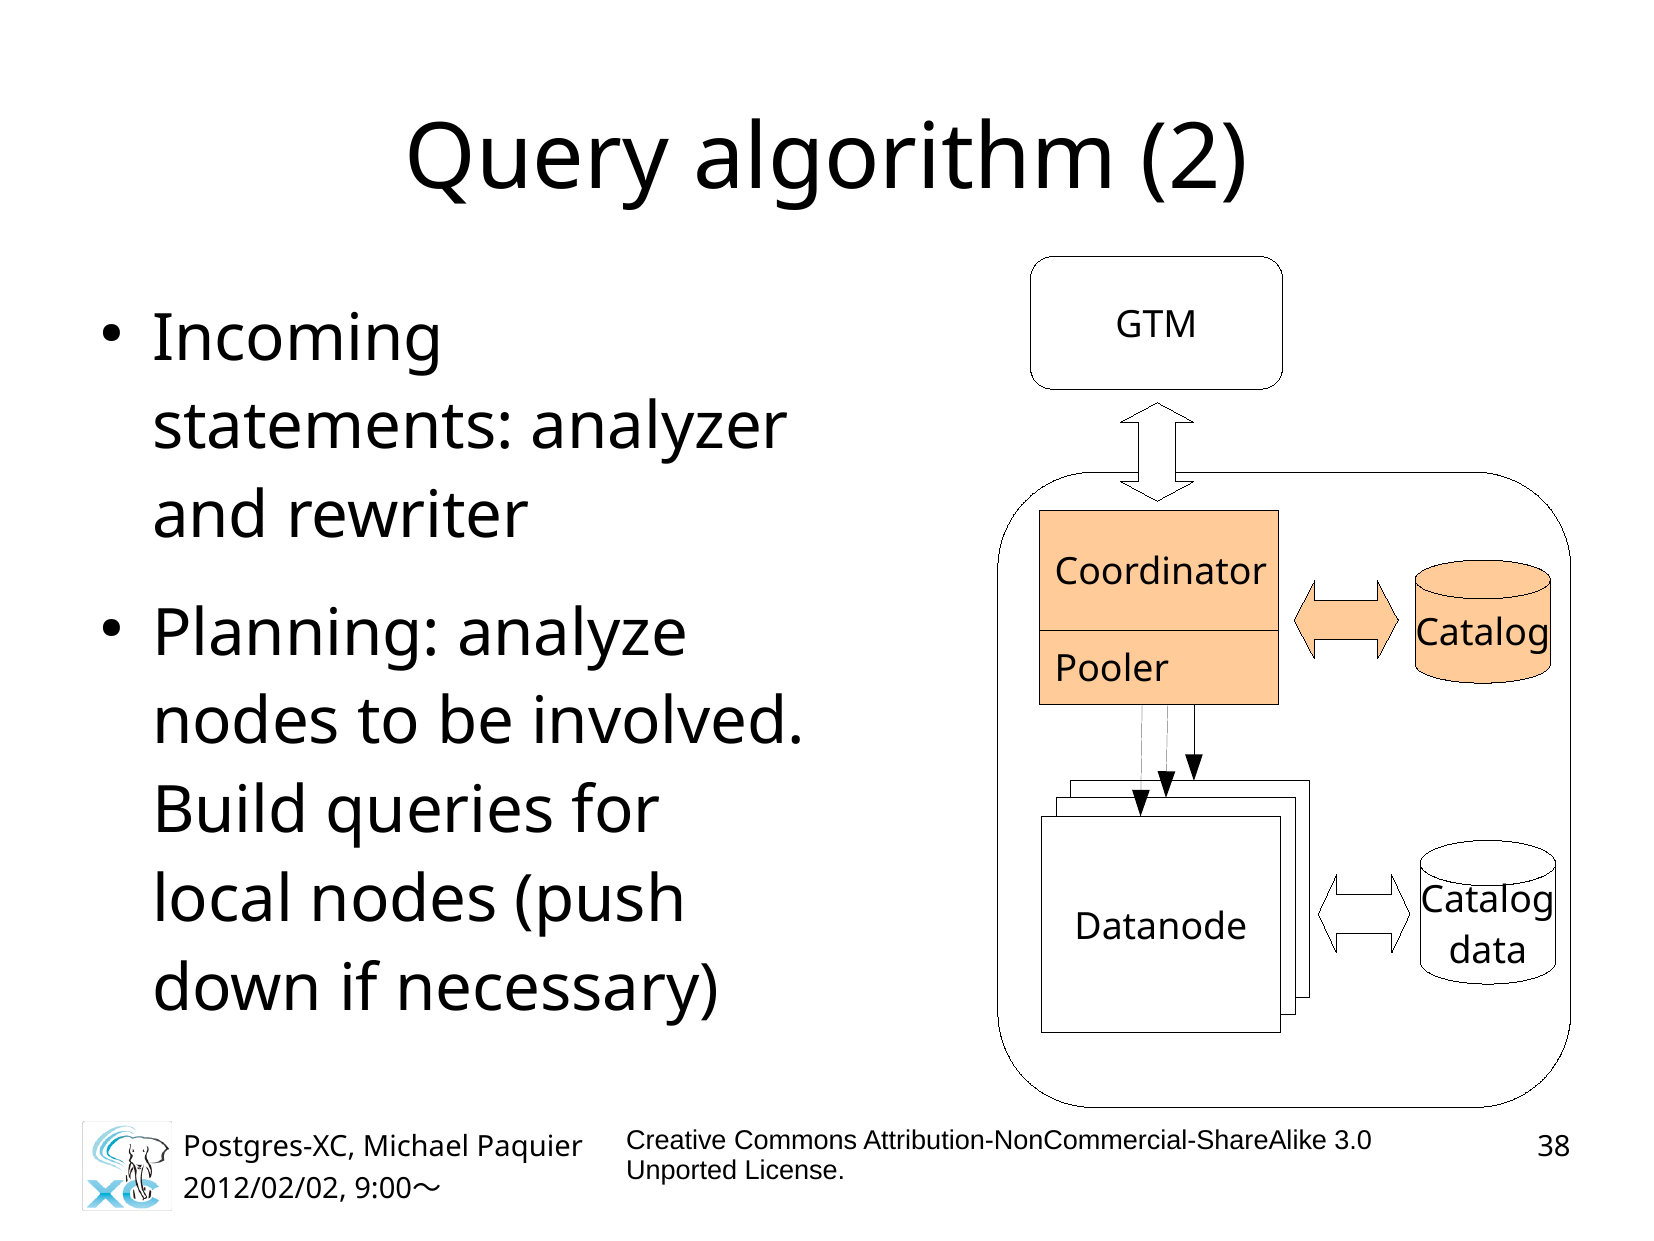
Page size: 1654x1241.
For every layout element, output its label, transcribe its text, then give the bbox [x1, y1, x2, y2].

text_box Coordinator [1039, 510, 1279, 630]
picture [82, 1121, 172, 1211]
text_box Datanode [1142, 780, 1165, 797]
text_box [1294, 580, 1399, 659]
text_box Catalog data [1420, 840, 1556, 985]
text_box Datanode [1041, 816, 1281, 1033]
text_box [1120, 402, 1194, 502]
list Incoming statements: analyzer and rewriter Planning: analyze nodes to be involved. Build queries for local nodes (push down if necessary) [82, 290, 809, 1109]
text_box GTM [1030, 256, 1283, 390]
text_box Datanode [1070, 780, 1140, 797]
text_box Datanode [1142, 797, 1296, 1015]
text_box Datanode [1056, 797, 1140, 816]
text_box [1318, 874, 1410, 953]
title Query algorithm (2) [82, 49, 1571, 257]
text_box Datanode [1167, 780, 1310, 998]
text_box Pooler [1039, 630, 1279, 705]
text_box Catalog [1415, 560, 1551, 684]
